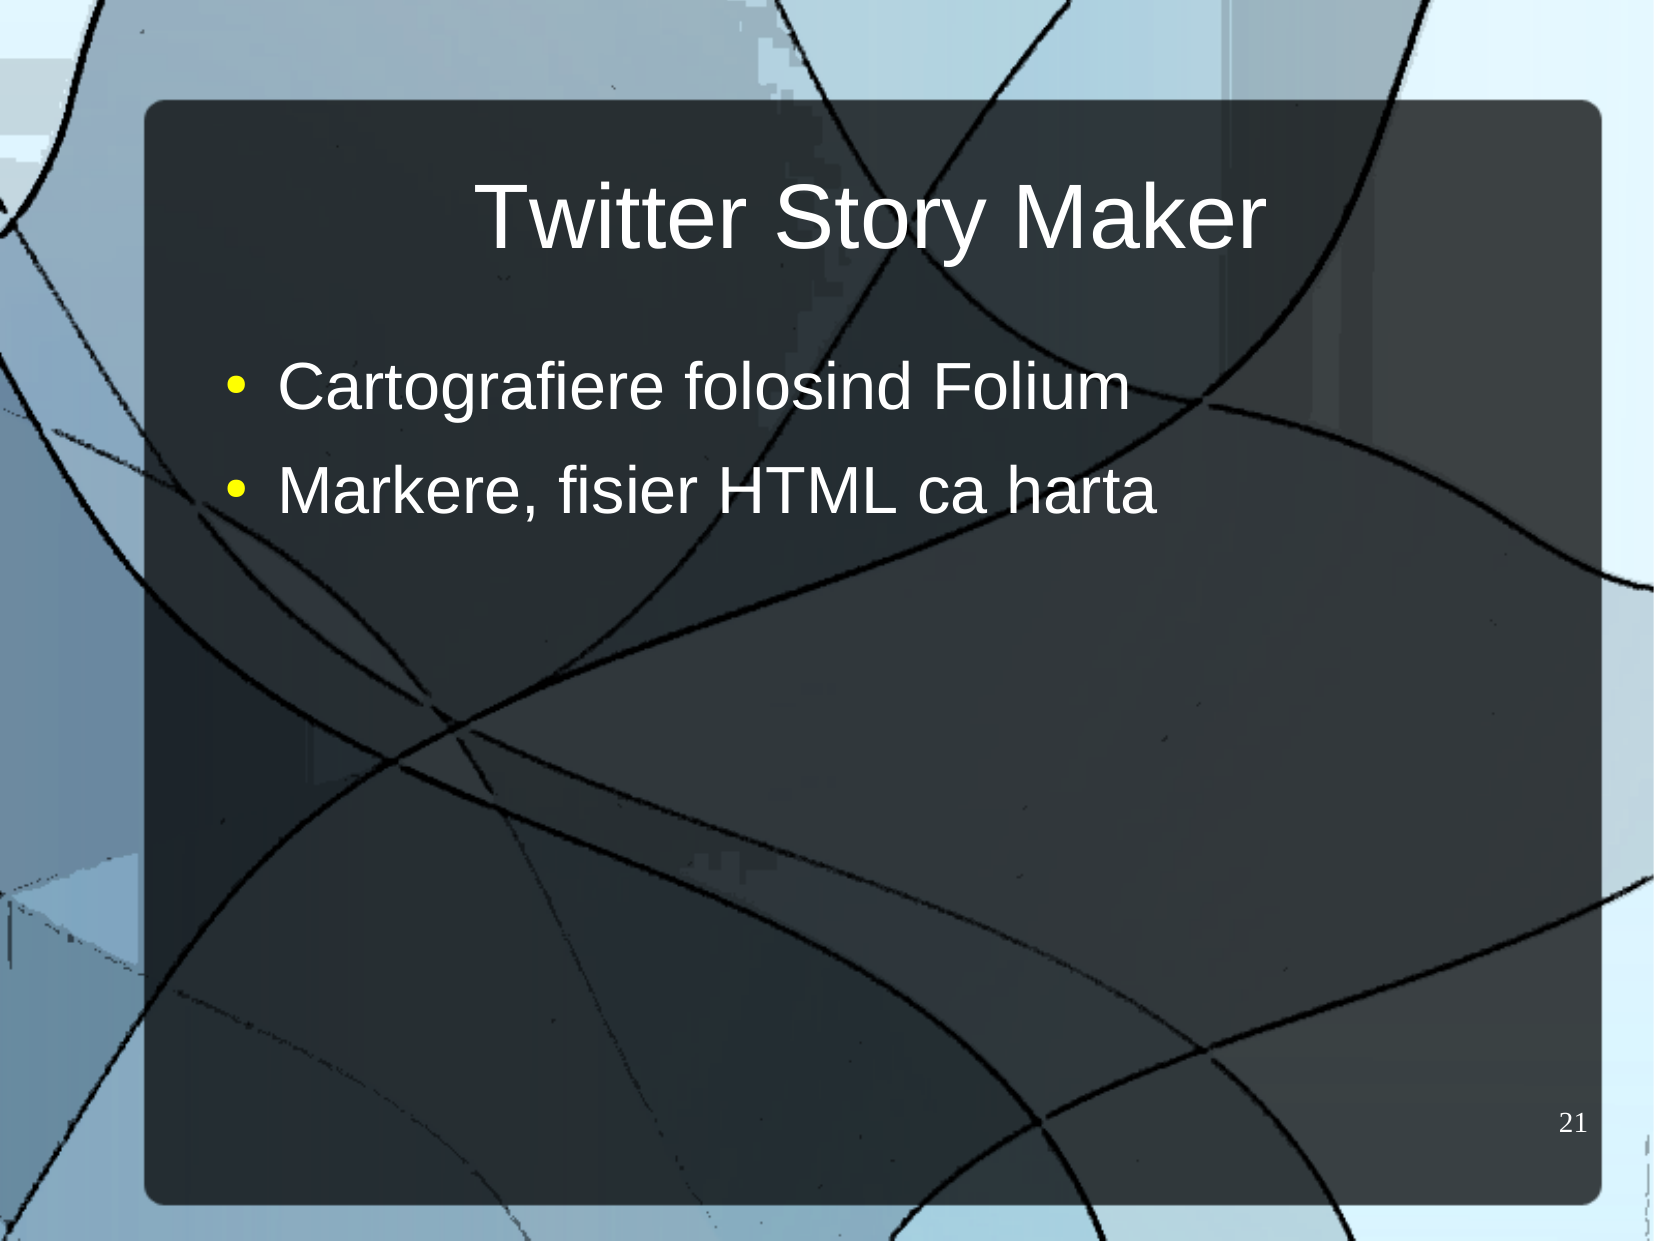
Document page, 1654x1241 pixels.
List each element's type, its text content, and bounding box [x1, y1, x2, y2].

list Cartografiere folosind Folium Markere, fisier HTML ca harta [206, 349, 1571, 1034]
picture [0, 0, 1654, 1241]
title Twitter Story Maker [159, 108, 1583, 325]
